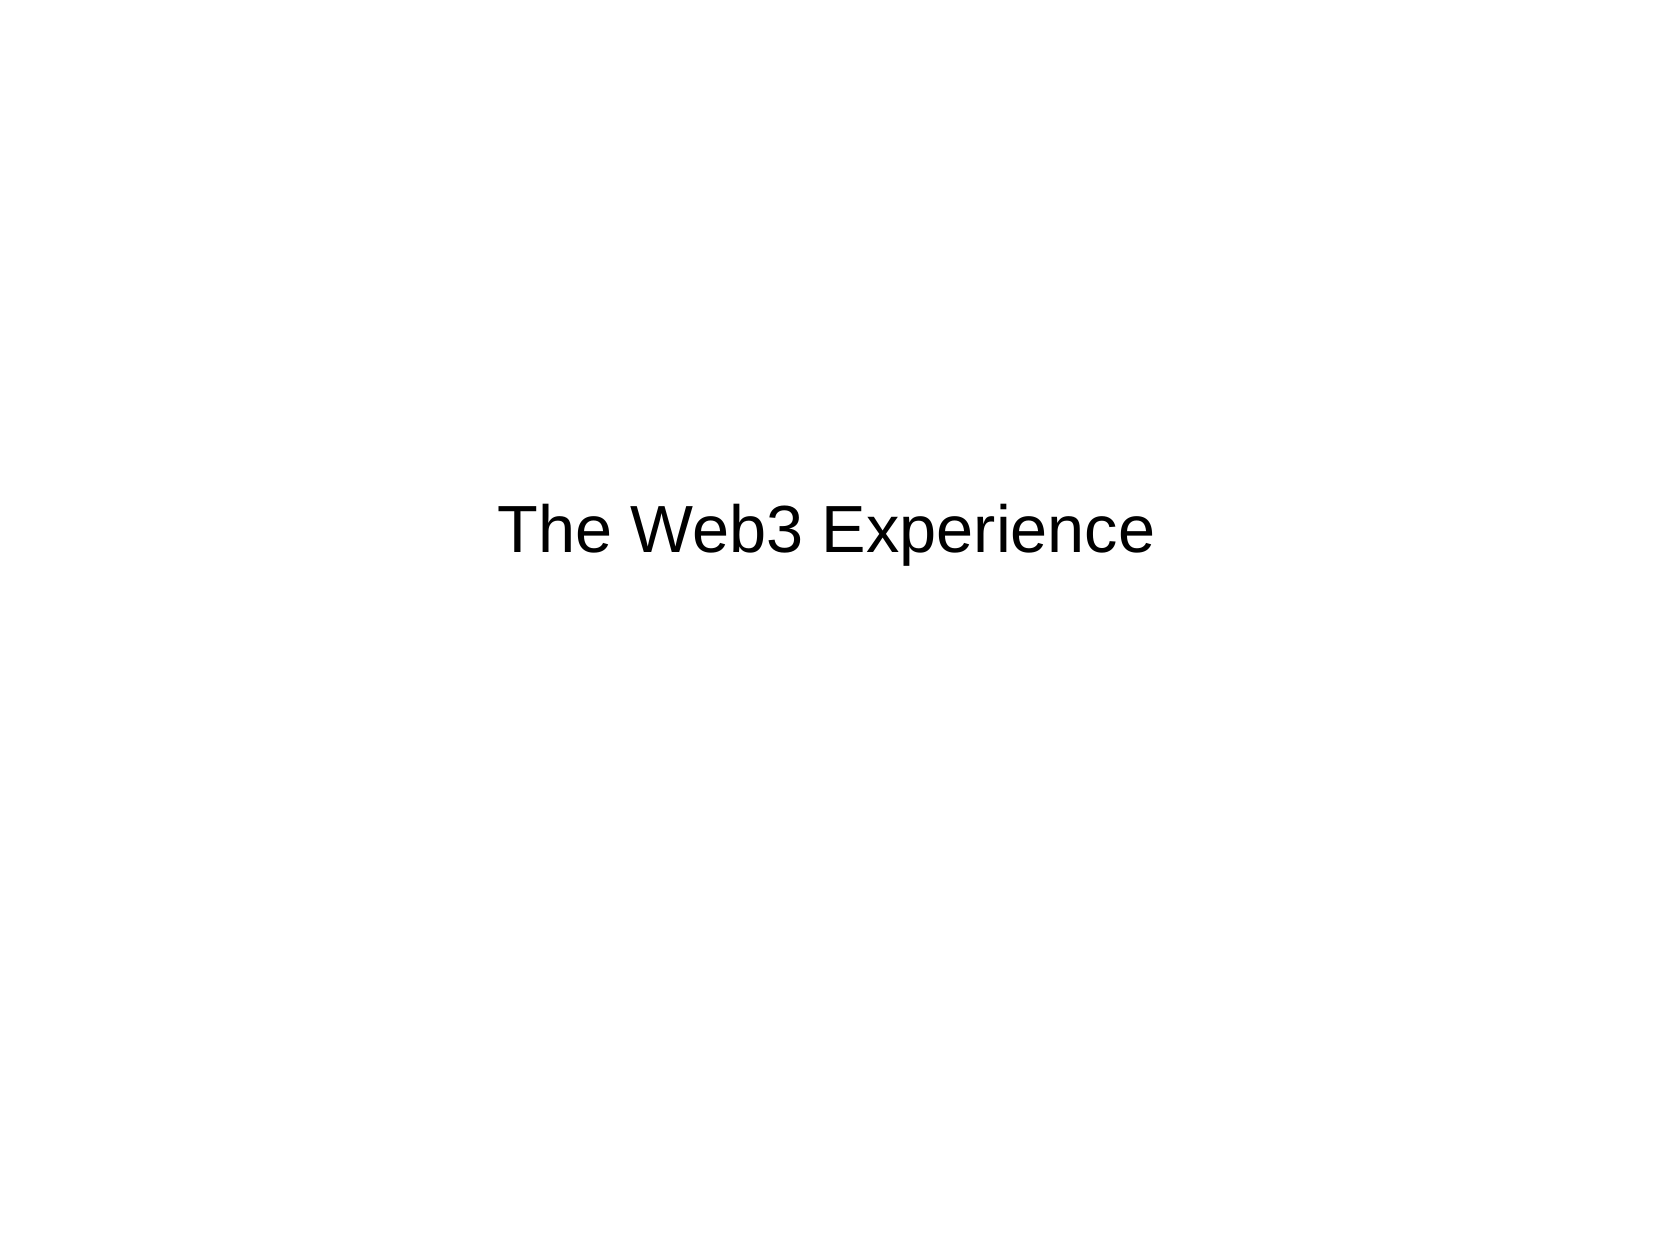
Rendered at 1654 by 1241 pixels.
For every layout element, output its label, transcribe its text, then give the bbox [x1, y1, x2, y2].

subtitle The Web3 Experience [82, 49, 1571, 1010]
